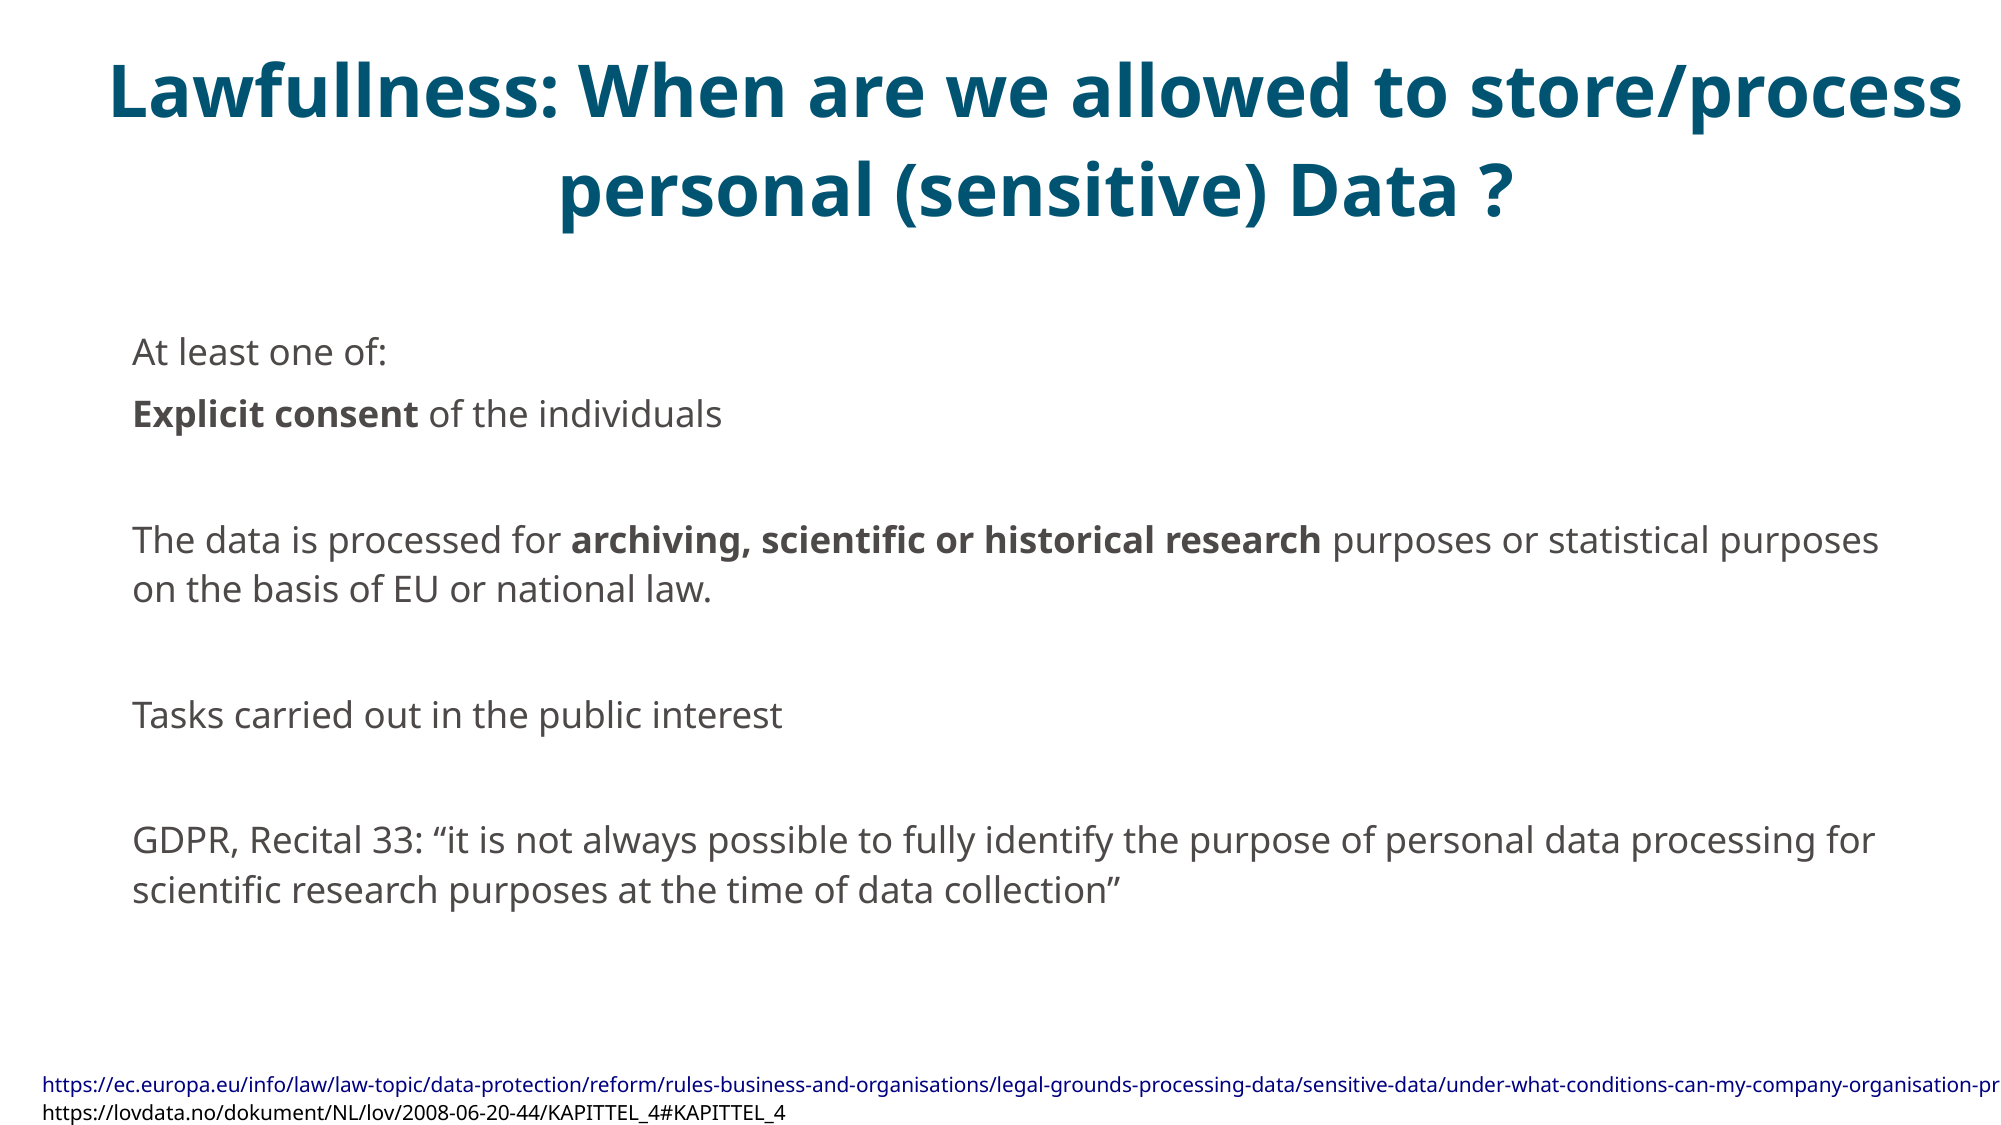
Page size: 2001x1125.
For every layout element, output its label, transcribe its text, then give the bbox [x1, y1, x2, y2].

title Lawfullness: When are we allowed to store/process personal (sensitive) Data ? [99, 44, 1973, 233]
text_box https://ec.europa.eu/info/law/law-topic/data-protection/reform/rules-business-and-organisations/legal-grounds-processing-data/sensitive-data/under-what-conditions-can-my-company-organisation-process-sensitive-data_en https://lovdata.no/dokument/NL/lov/2008-06-20-44/KAPITTEL_4#KAPITTEL_4 [27, 1062, 1986, 1125]
list At least one of: Explicit consent of the individuals The data is processed for archiving, scientific or historical research purposes or statistical purposes on the basis of EU or national law. Tasks carried out in the public interest GDPR, Recital 33: “it is not always possible to fully identify the purpose of personal data processing for scientific research purposes at the time of data collection” [100, 263, 1901, 916]
